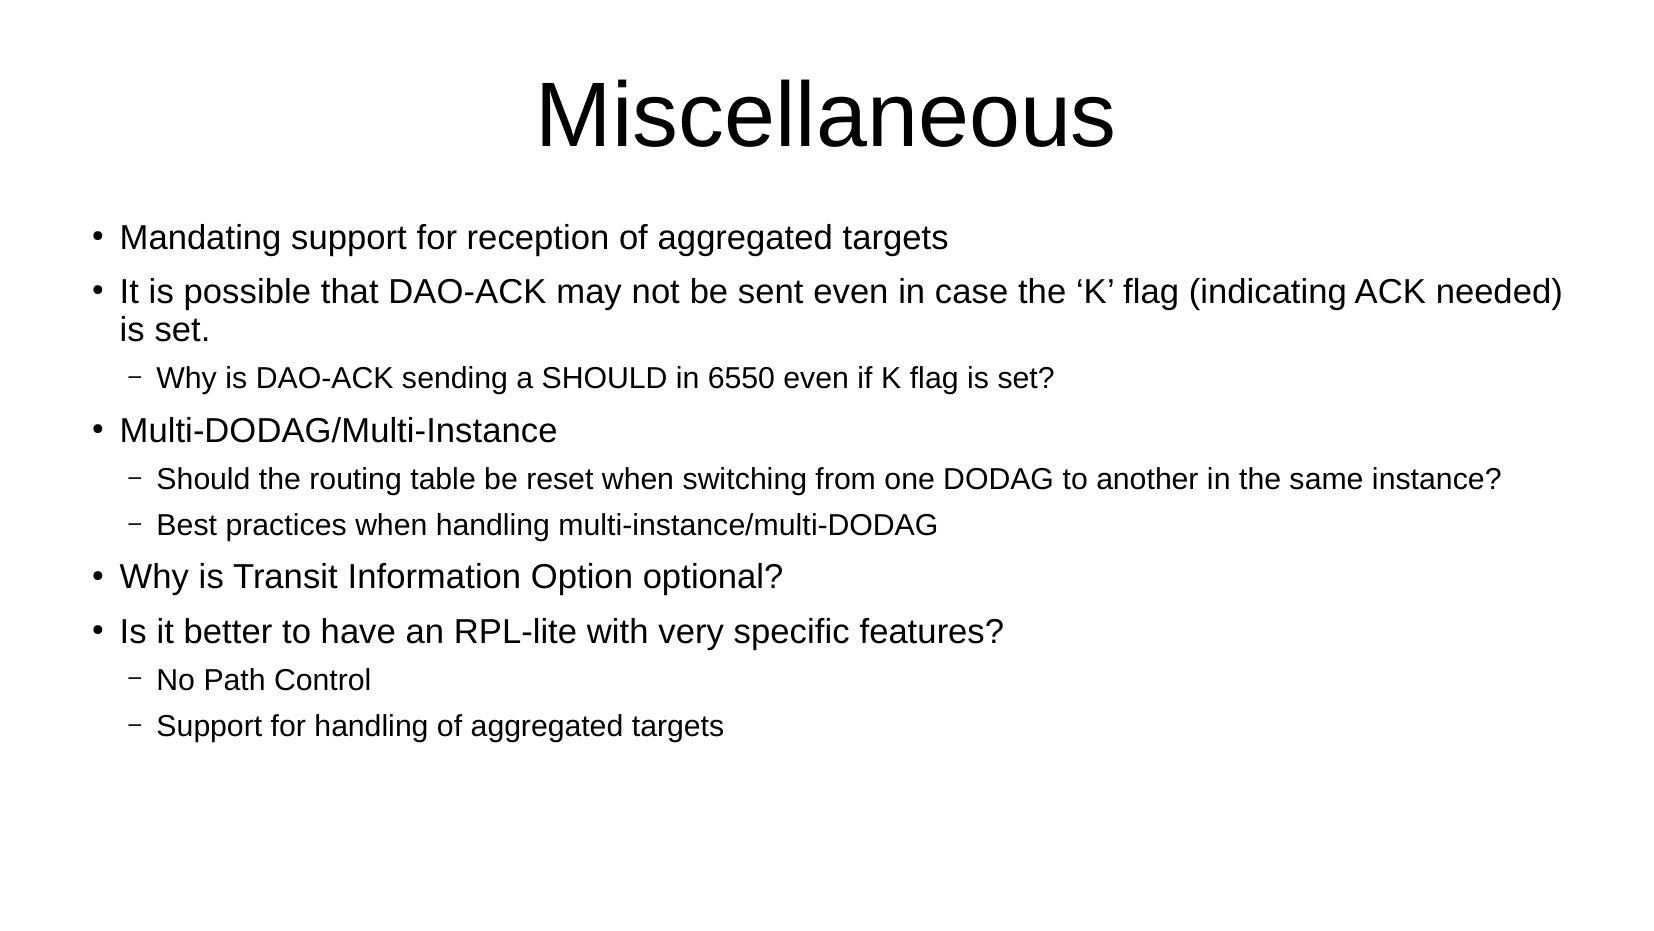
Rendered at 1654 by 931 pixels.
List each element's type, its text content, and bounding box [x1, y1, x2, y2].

title Miscellaneous [82, 37, 1571, 193]
list Mandating support for reception of aggregated targets It is possible that DAO-ACK may not be sent even in case the ‘K’ flag (indicating ACK needed) is set. Why is DAO-ACK sending a SHOULD in 6550 even if K flag is set? Multi-DODAG/Multi-Instance Should the routing table be reset when switching from one DODAG to another in the same instance? Best practices when handling multi-instance/multi-DODAG Why is Transit Information Option optional? Is it better to have an RPL-lite with very specific features? No Path Control Support for handling of aggregated targets [82, 217, 1571, 758]
